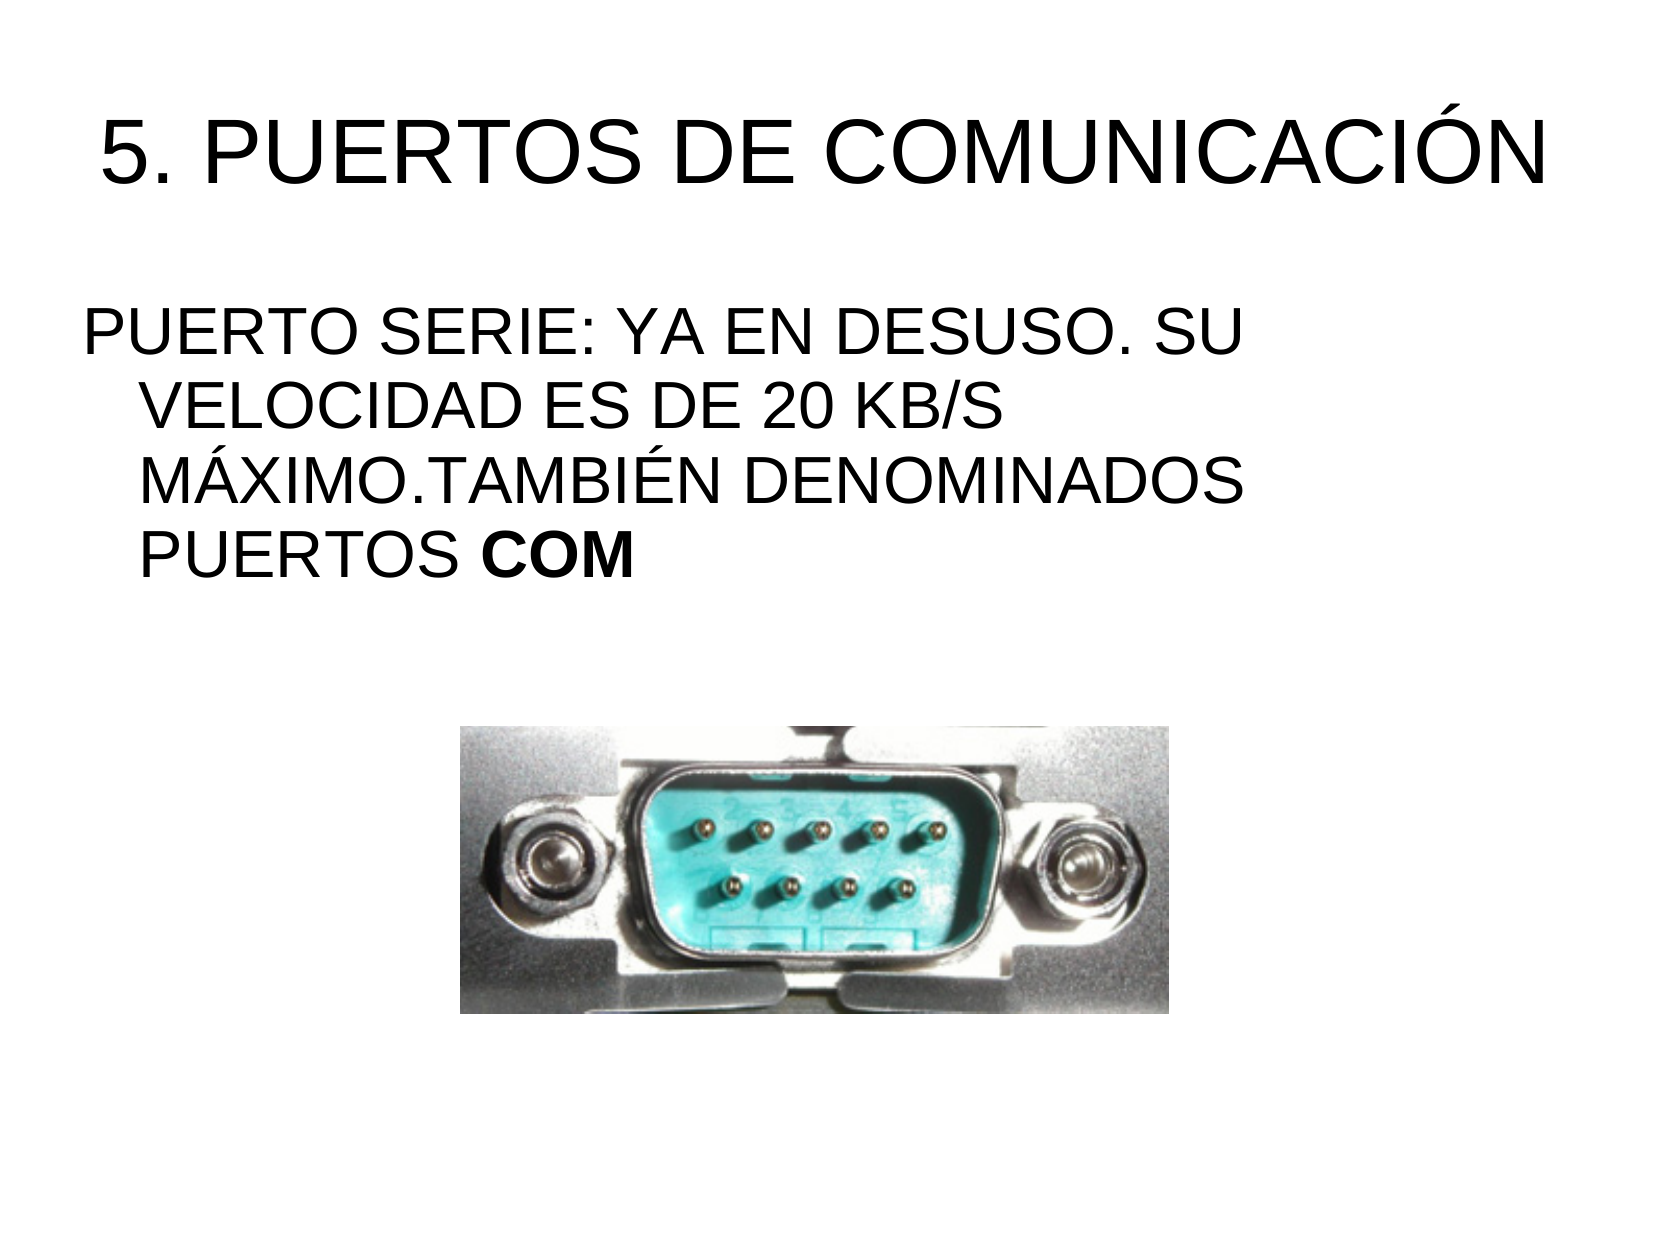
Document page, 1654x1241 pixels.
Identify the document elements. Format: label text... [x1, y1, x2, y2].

picture [460, 726, 1169, 1014]
title 5. PUERTOS DE COMUNICACIÓN [82, 49, 1571, 257]
list PUERTO SERIE: YA EN DESUSO. SU VELOCIDAD ES DE 20 KB/S MÁXIMO.TAMBIÉN DENOMINADOS PUERTOS COM [82, 290, 1571, 1109]
